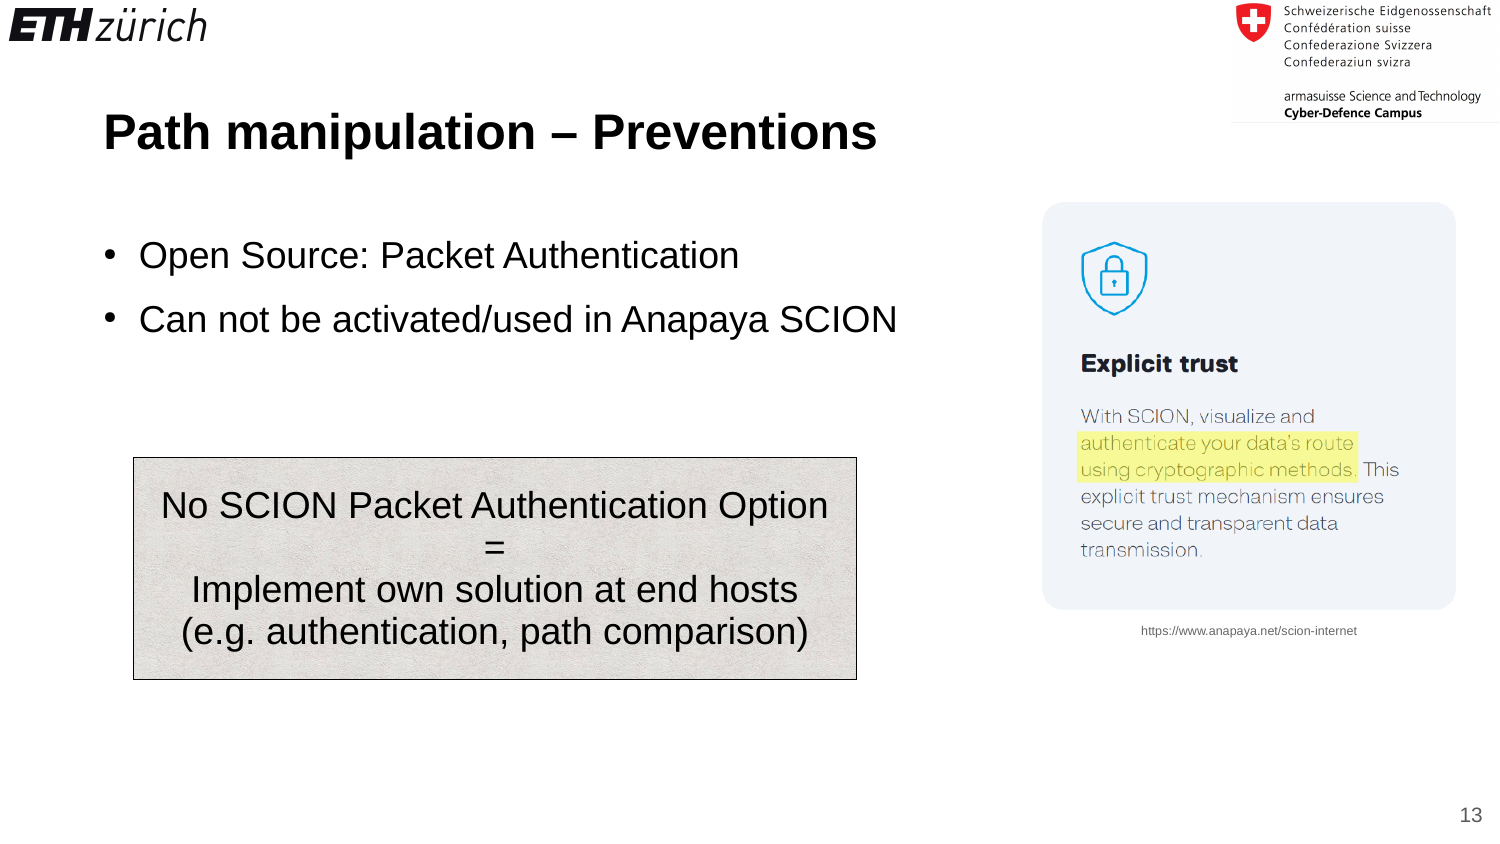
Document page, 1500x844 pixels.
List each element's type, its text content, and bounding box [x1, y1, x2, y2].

picture [1039, 200, 1459, 615]
picture [1231, 0, 1500, 123]
text_box Open Source: Packet Authentication Can not be activated/used in Anapaya SCION [88, 206, 1039, 414]
text_box https://www.anapaya.net/scion-internet [1101, 616, 1397, 674]
picture [8, 8, 207, 42]
text_box [1076, 431, 1359, 483]
text_box Path manipulation – Preventions [88, 88, 1182, 178]
text_box No SCION Packet Authentication Option = Implement own solution at end hosts (e.g. authentication, path comparison) [133, 457, 857, 680]
